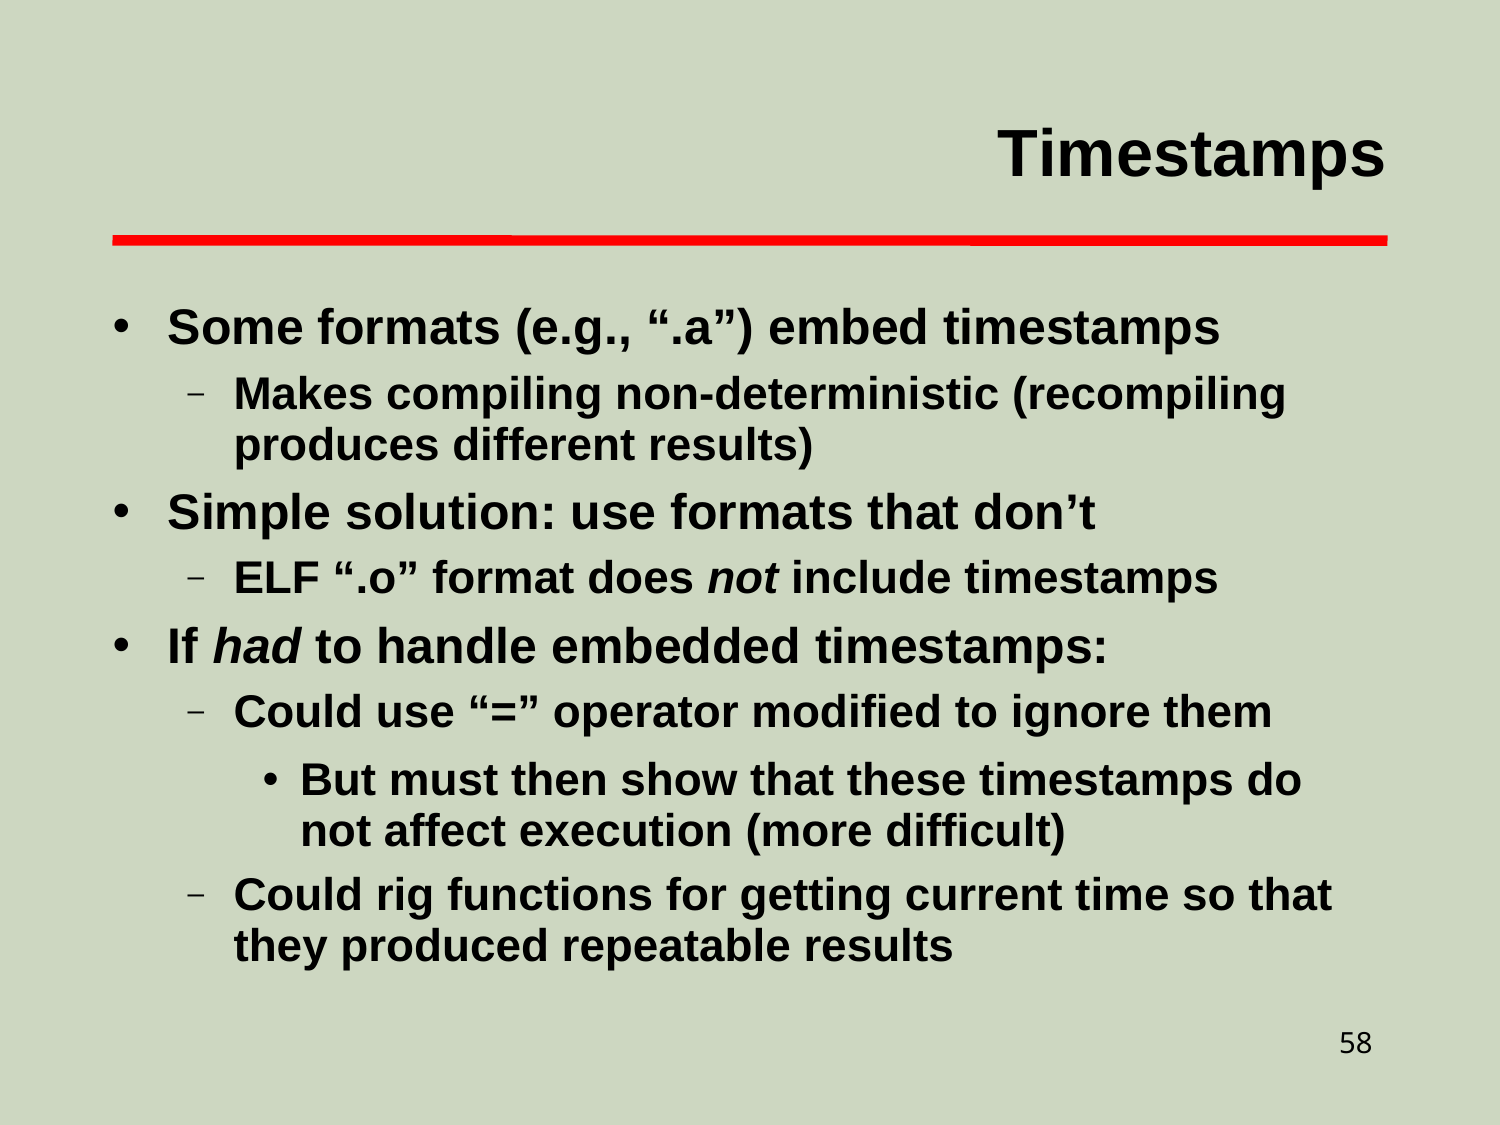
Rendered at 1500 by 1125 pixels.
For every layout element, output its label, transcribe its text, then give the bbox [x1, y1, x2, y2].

list Some formats (e.g., “.a”) embed timestamps Makes compiling non-deterministic (recompiling produces different results) Simple solution: use formats that don’t ELF “.o” format does not include timestamps If had to handle embedded timestamps: Could use “=” operator modified to ignore them But must then show that these timestamps do not affect execution (more difficult) Could rig functions for getting current time so that they produced repeatable results [112, 299, 1387, 1099]
title Timestamps [124, 93, 1387, 216]
